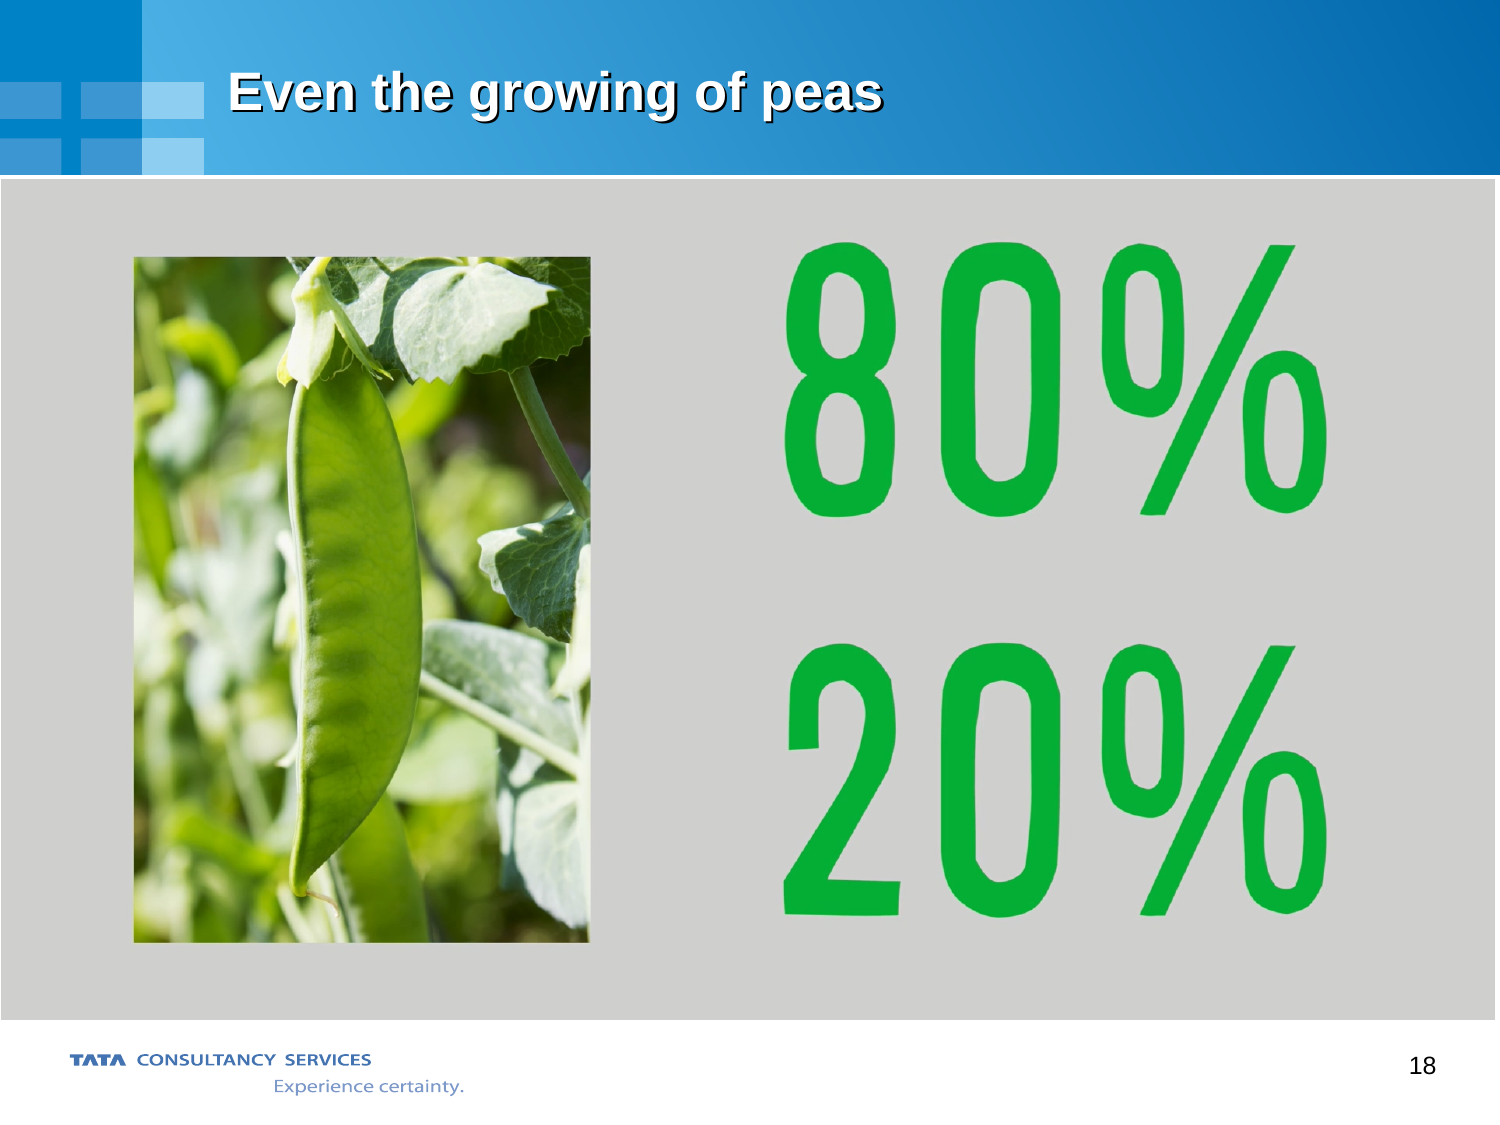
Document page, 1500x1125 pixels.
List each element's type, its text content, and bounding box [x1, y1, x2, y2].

picture [1, 179, 1495, 1021]
title Even the growing of peas [212, 54, 1447, 131]
